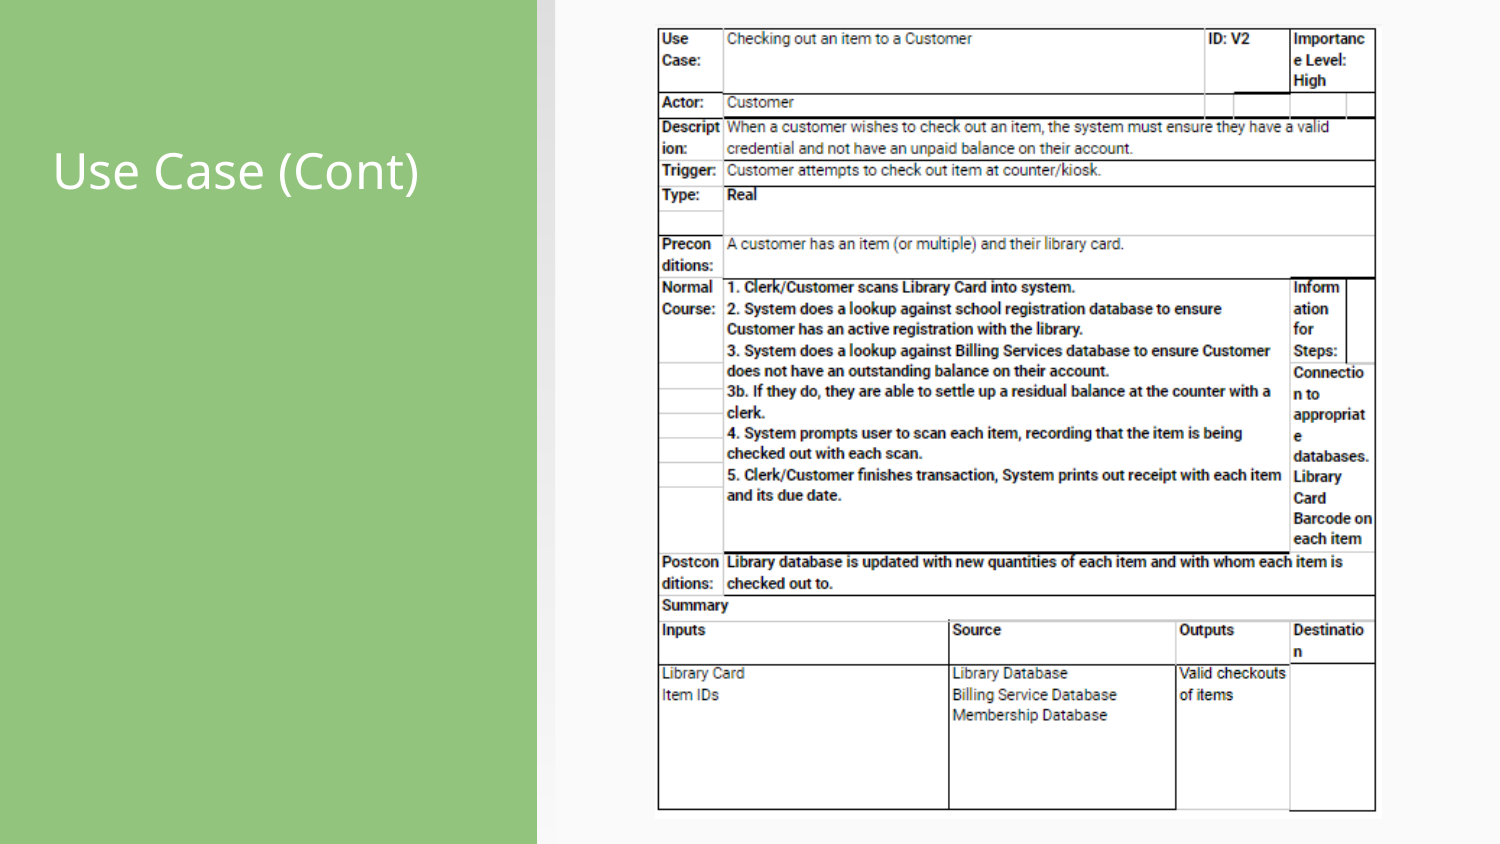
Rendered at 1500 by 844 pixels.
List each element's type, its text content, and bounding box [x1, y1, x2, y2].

picture [655, 24, 1382, 819]
title Use Case (Cont) [37, 58, 498, 216]
